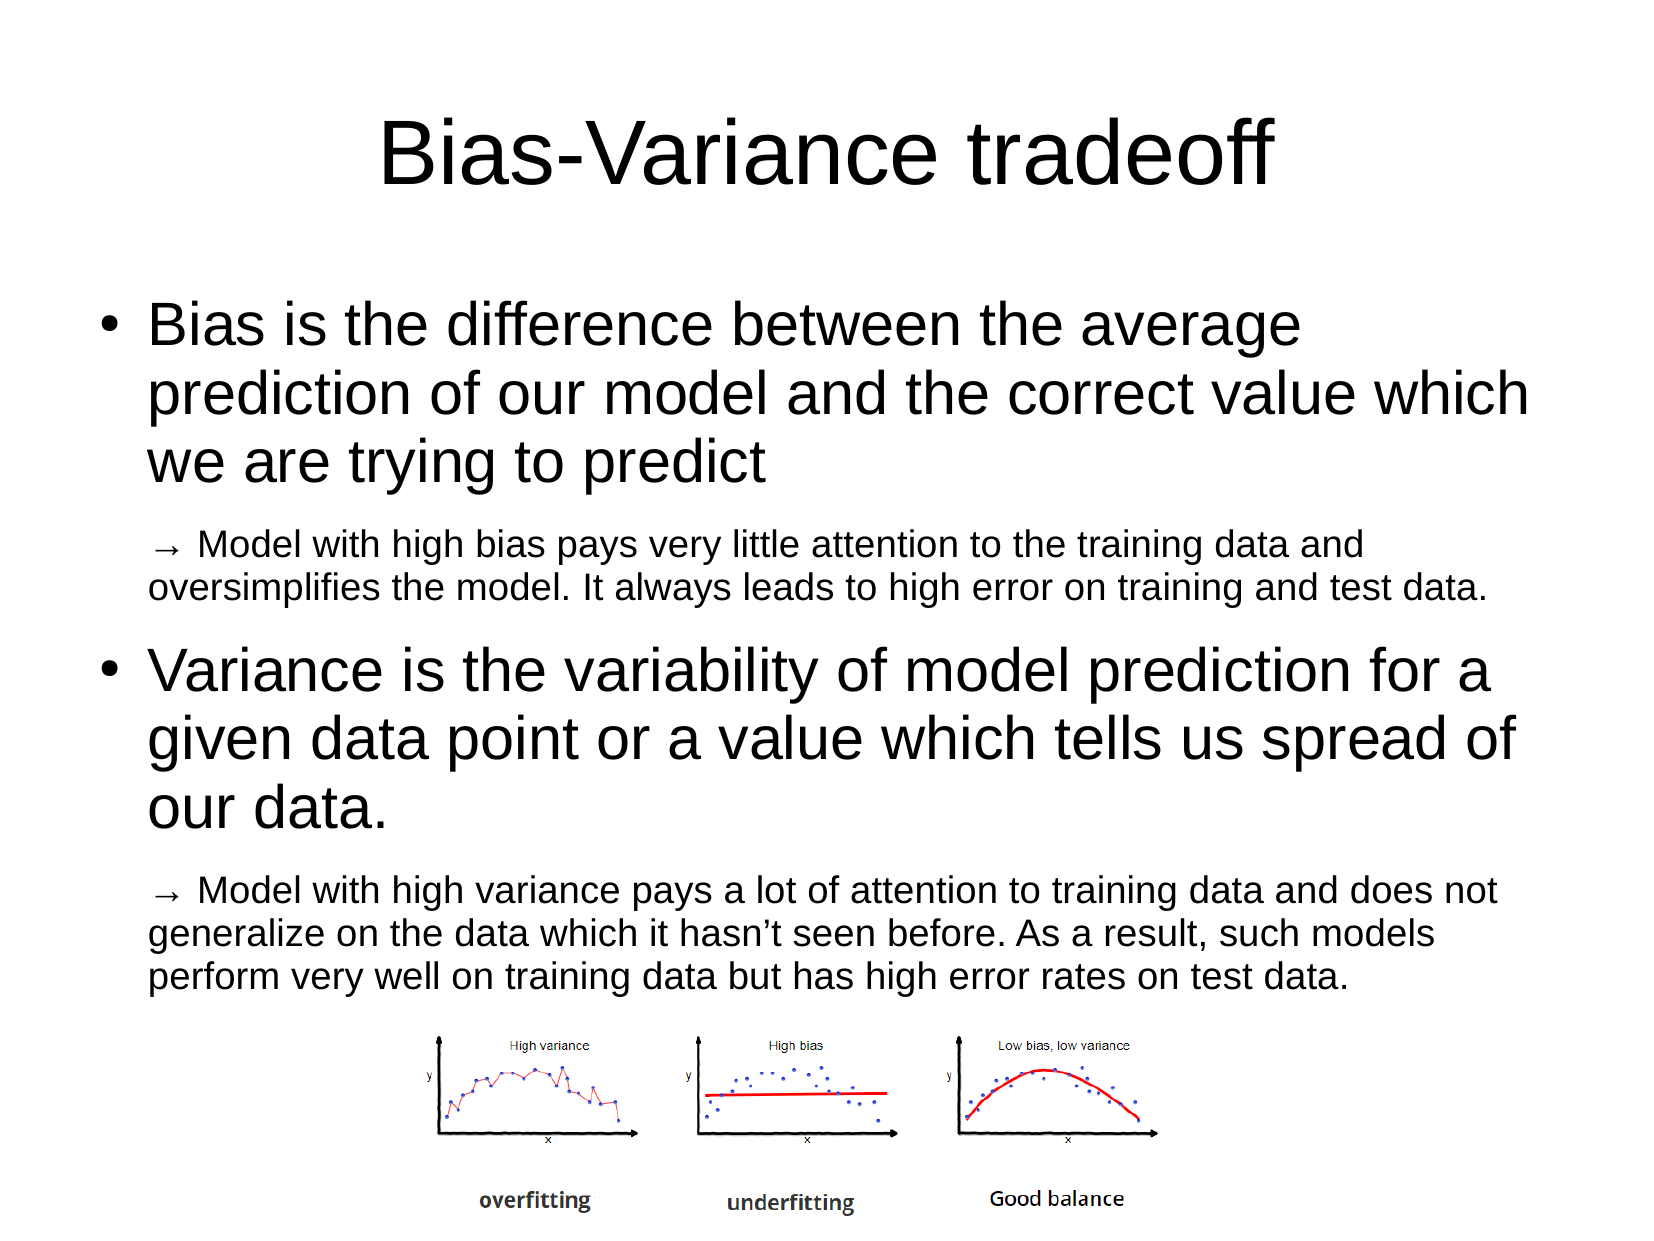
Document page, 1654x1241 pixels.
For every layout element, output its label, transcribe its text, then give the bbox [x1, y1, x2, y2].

picture [405, 1004, 1177, 1241]
title Bias-Variance tradeoff [82, 49, 1571, 257]
list Bias is the difference between the average prediction of our model and the correct value which we are trying to predict → Model with high bias pays very little attention to the training data and oversimplifies the model. It always leads to high error on training and test data. Variance is the variability of model prediction for a given data point or a value which tells us spread of our data. → Model with high variance pays a lot of attention to training data and does not generalize on the data which it hasn’t seen before. As a result, such models perform very well on training data but has high error rates on test data. [82, 290, 1571, 1010]
